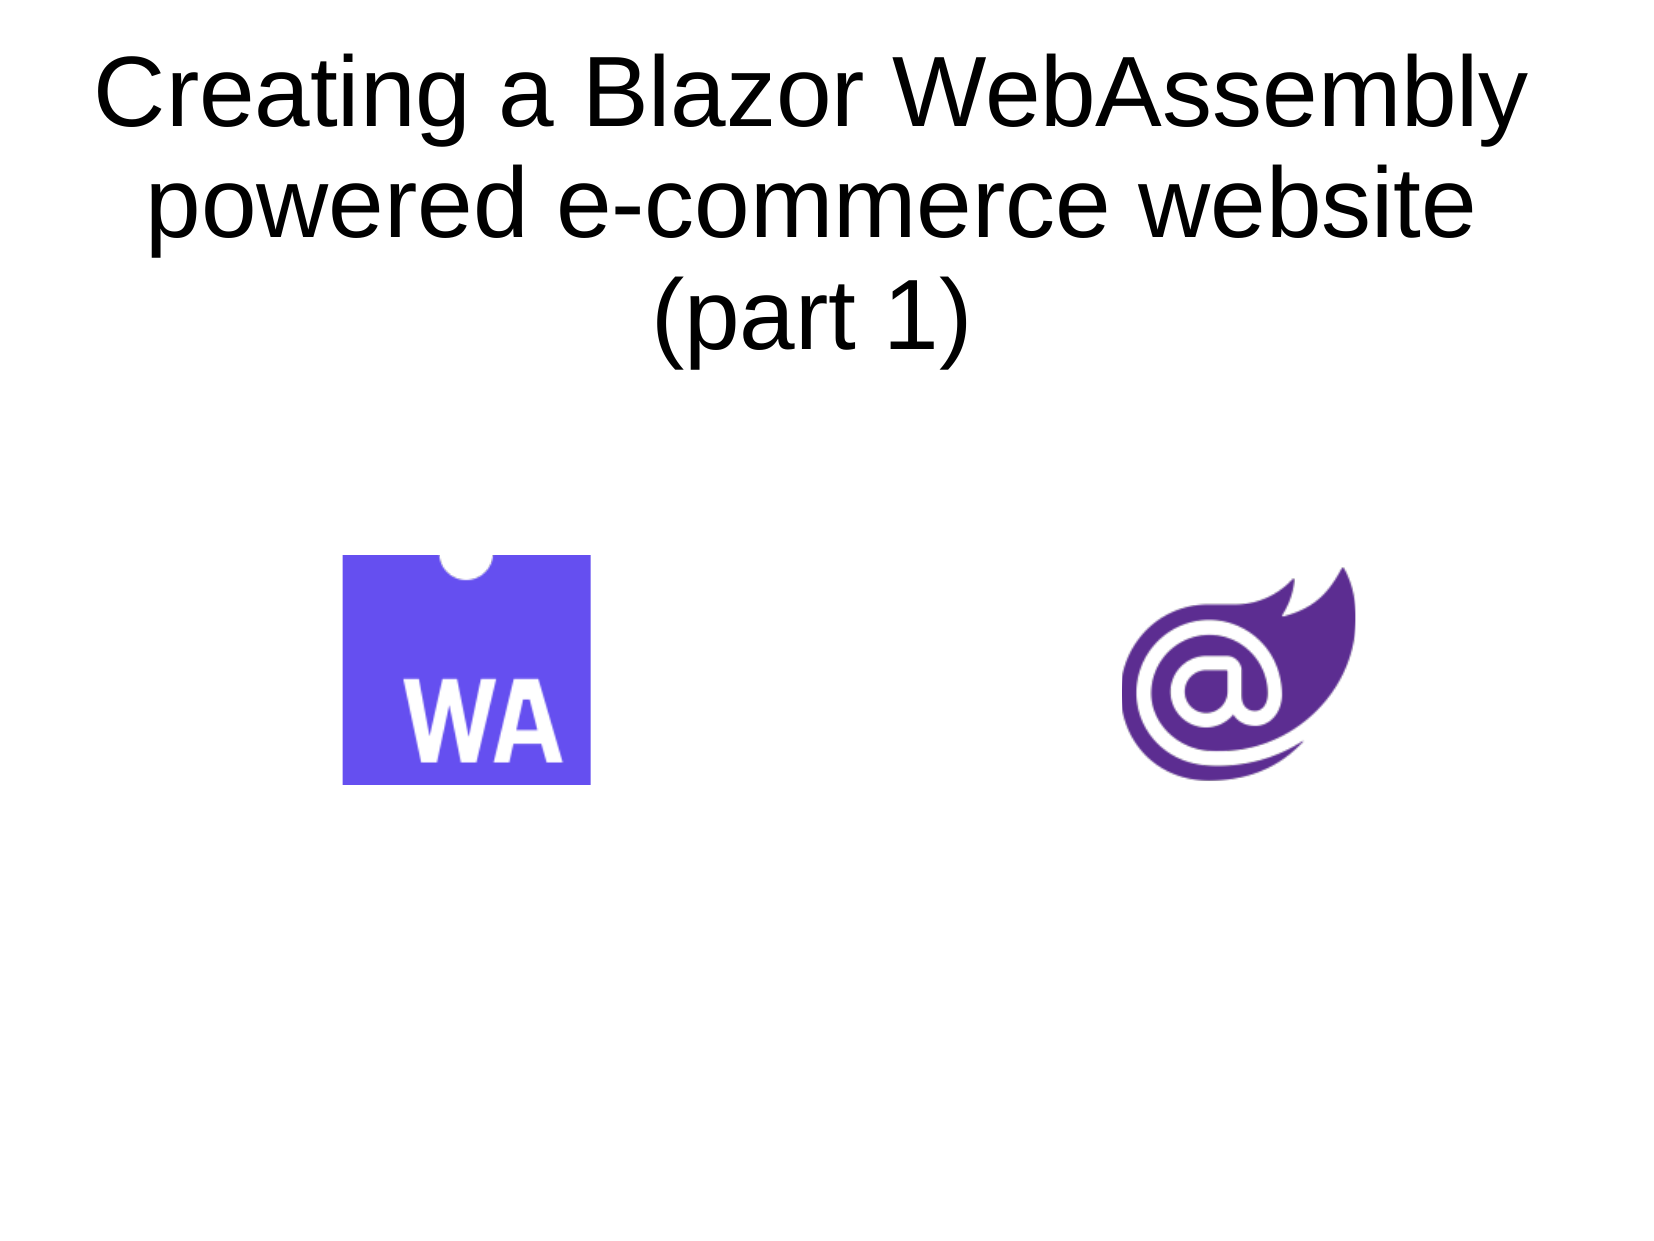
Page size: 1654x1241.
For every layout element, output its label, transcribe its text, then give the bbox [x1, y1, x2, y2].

title Creating a Blazor WebAssembly powered e-commerce website (part 1) [70, 35, 1554, 371]
text_box [1122, 558, 1356, 792]
text_box [342, 555, 591, 785]
